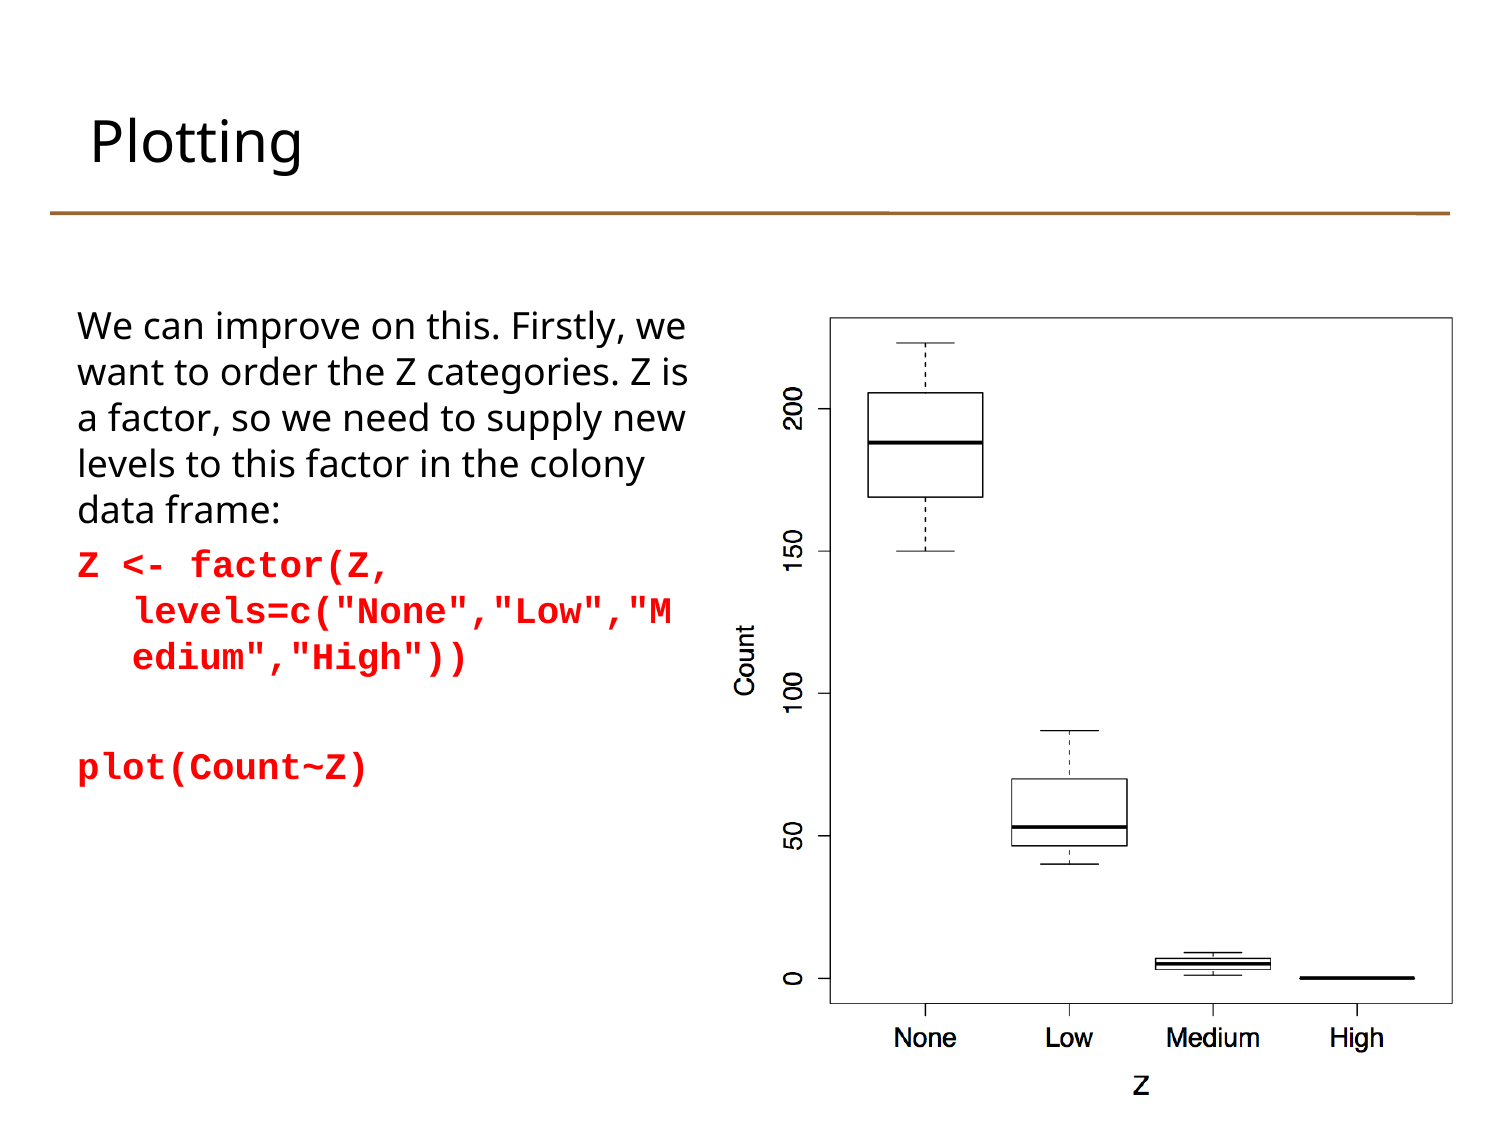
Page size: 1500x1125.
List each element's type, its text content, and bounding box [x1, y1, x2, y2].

text_box We can improve on this. Firstly, we want to order the Z categories. Z is a factor, so we need to supply new levels to this factor in the colony data frame: Z <- factor(Z, levels=c("None","Low","Medium","High")) plot(Count~Z) [62, 293, 709, 840]
text_box Plotting [75, 44, 1425, 233]
picture [732, 221, 1500, 1125]
